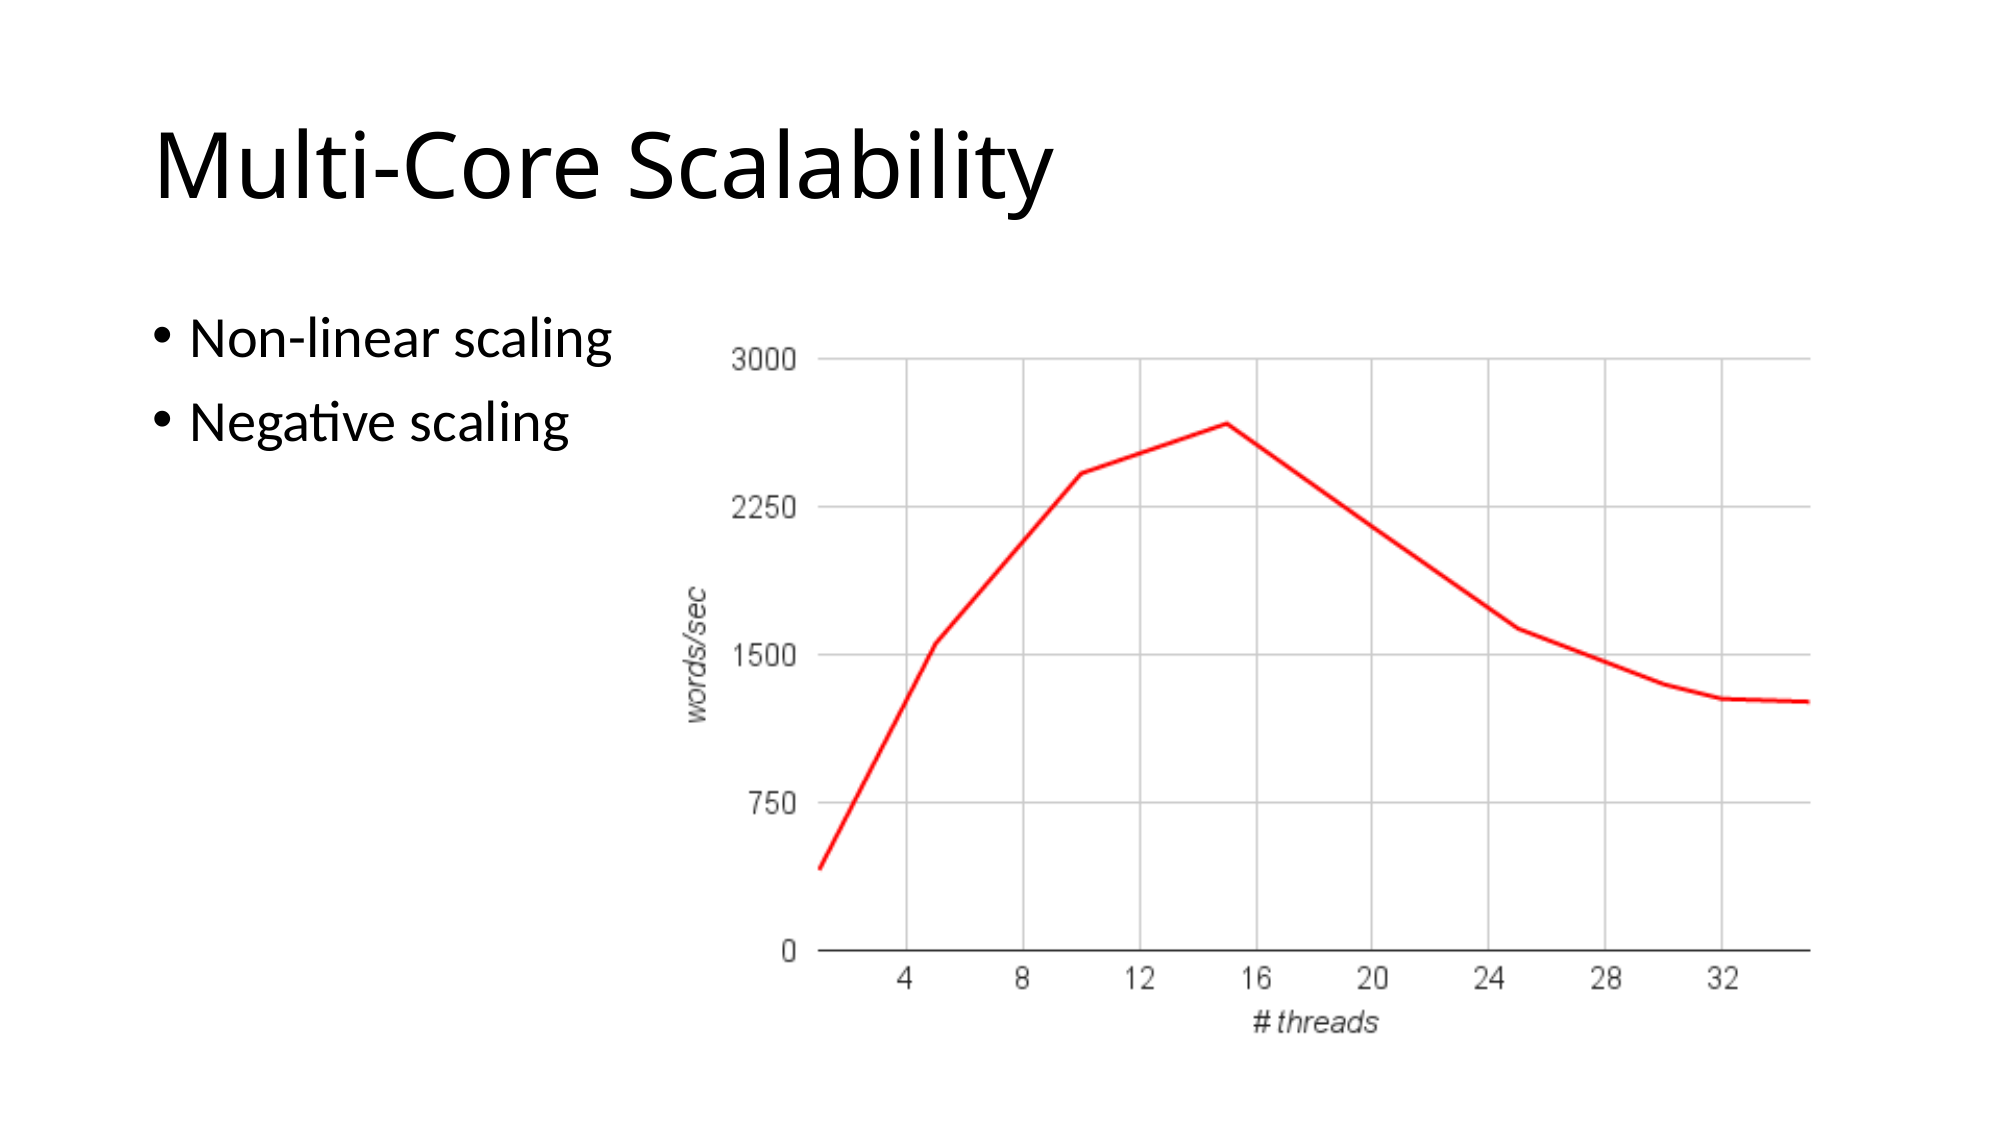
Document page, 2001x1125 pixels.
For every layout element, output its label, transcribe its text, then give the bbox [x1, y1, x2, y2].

text_box Non-linear scaling Negative scaling [137, 299, 658, 1013]
text_box Multi-Core Scalability [137, 59, 1863, 277]
picture [658, 277, 1909, 1050]
